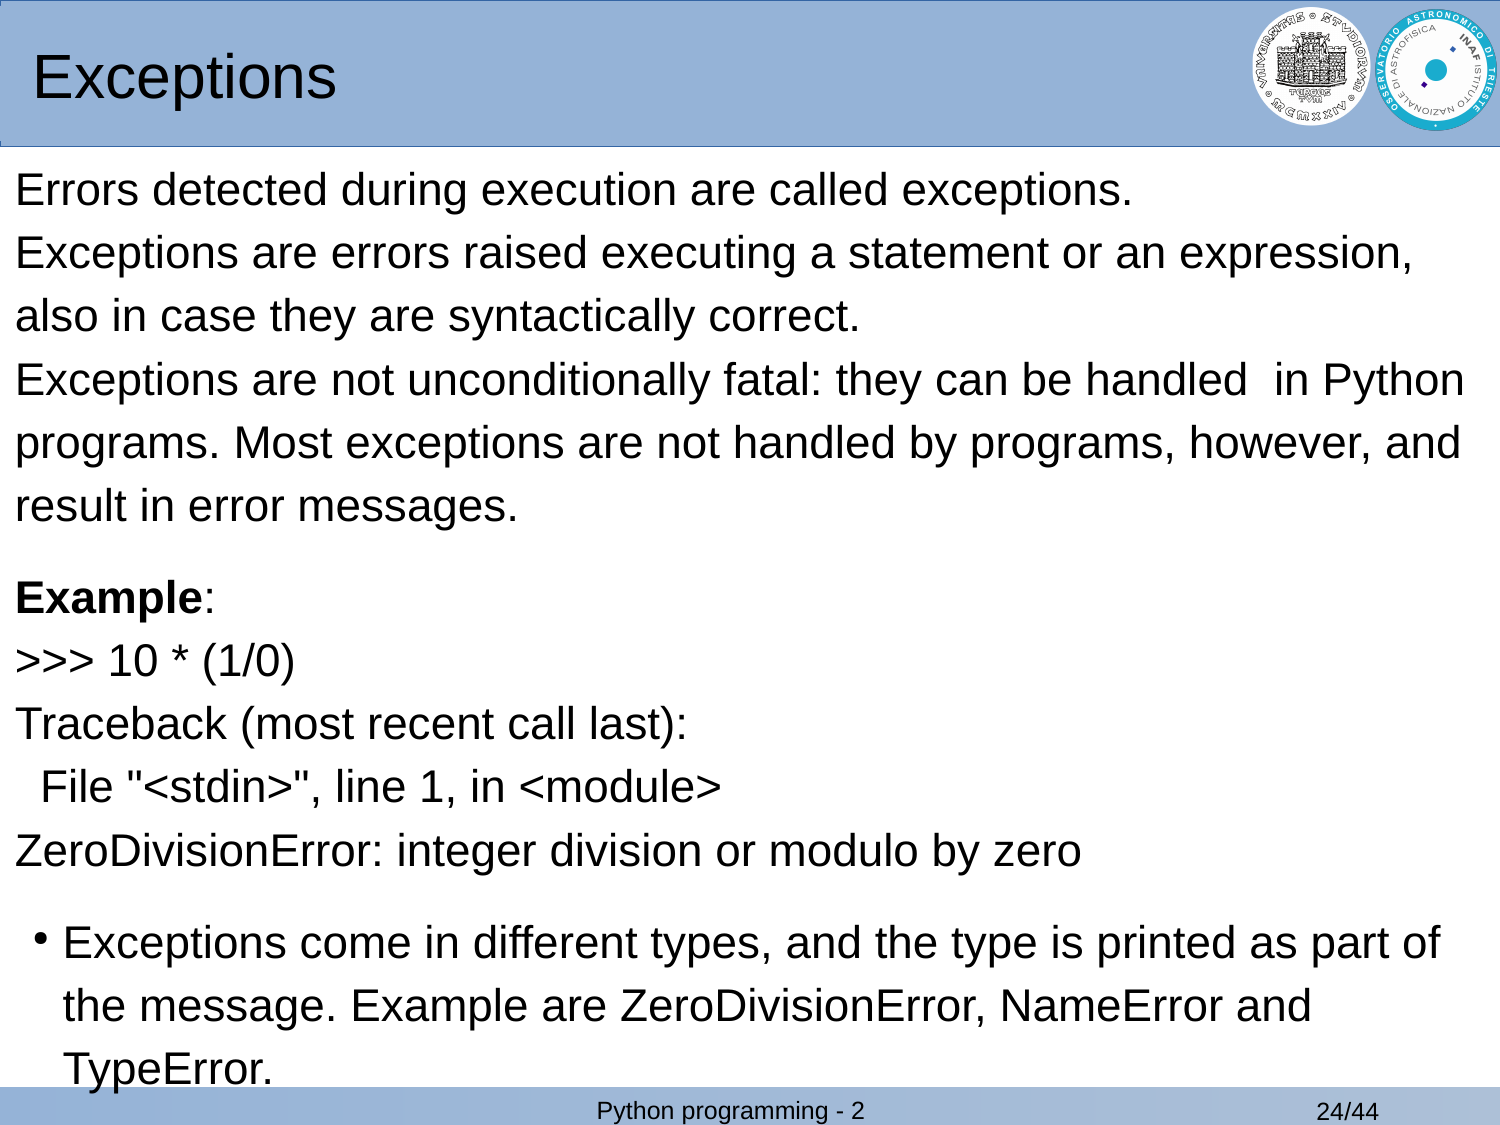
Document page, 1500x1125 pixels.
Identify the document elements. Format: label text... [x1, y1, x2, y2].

list Errors detected during execution are called exceptions. Exceptions are errors raised executing a statement or an expression, also in case they are syntactically correct. Exceptions are not unconditionally fatal: they can be handled in Python programs. Most exceptions are not handled by programs, however, and result in error messages. Example: >>> 10 * (1/0) Traceback (most recent call last): File "<stdin>", line 1, in <module> ZeroDivisionError: integer division or modulo by zero Exceptions come in different types, and the type is printed as part of the message. Example are ZeroDivisionError, NameError and TypeError. [0, 143, 1500, 1000]
picture [1253, 0, 1500, 143]
text_box Exceptions [0, 5, 1253, 141]
